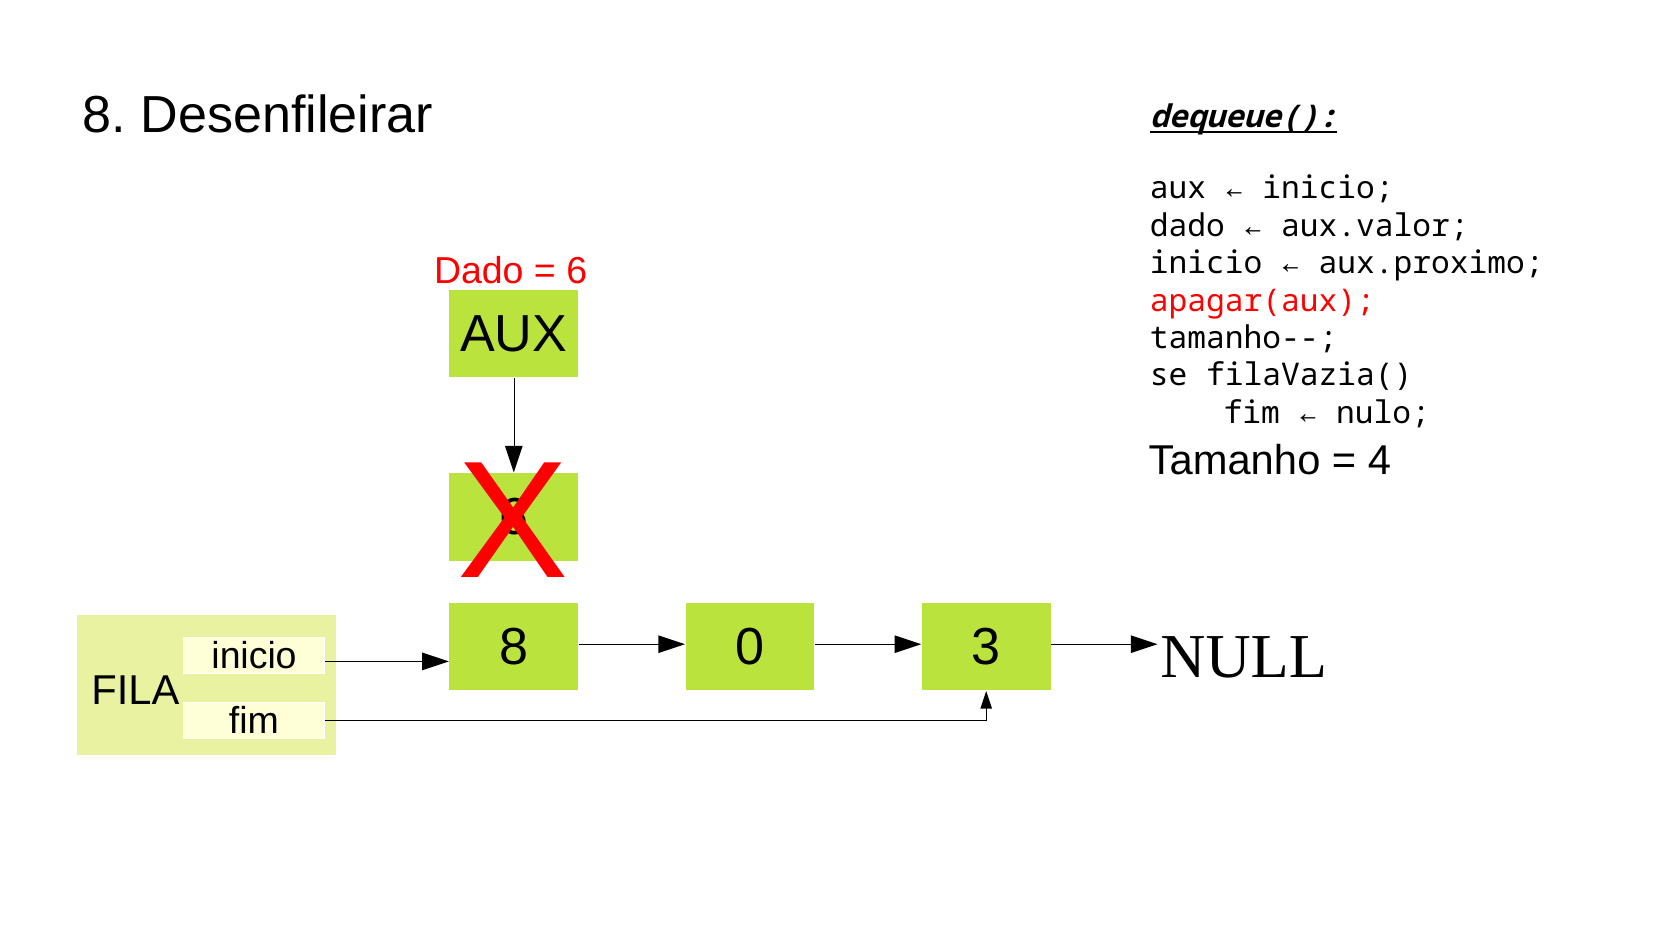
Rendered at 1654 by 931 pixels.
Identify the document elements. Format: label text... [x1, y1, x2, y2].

text_box 8 [448, 621, 579, 691]
text_box FILA [76, 659, 195, 721]
text_box dequeue(): aux ← inicio; dado ← aux.valor; inicio ← aux.proximo; apagar(aux); tamanho--; se filaVazia() fim ← nulo; [1135, 89, 1654, 437]
text_box [76, 614, 337, 661]
text_box NULL [1145, 614, 1347, 692]
text_box X [442, 419, 584, 621]
text_box Tamanho = 4 [1133, 429, 1418, 491]
text_box fim [183, 702, 325, 739]
text_box AUX [448, 341, 579, 378]
text_box AUX [503, 341, 522, 348]
text_box 3 [921, 602, 1052, 691]
title 8. Desenfileirar [82, 37, 1571, 193]
text_box [195, 662, 337, 720]
text_box Dado = 6 [419, 242, 632, 341]
text_box 0 [685, 602, 815, 691]
text_box inicio [183, 637, 325, 674]
text_box [76, 721, 337, 756]
